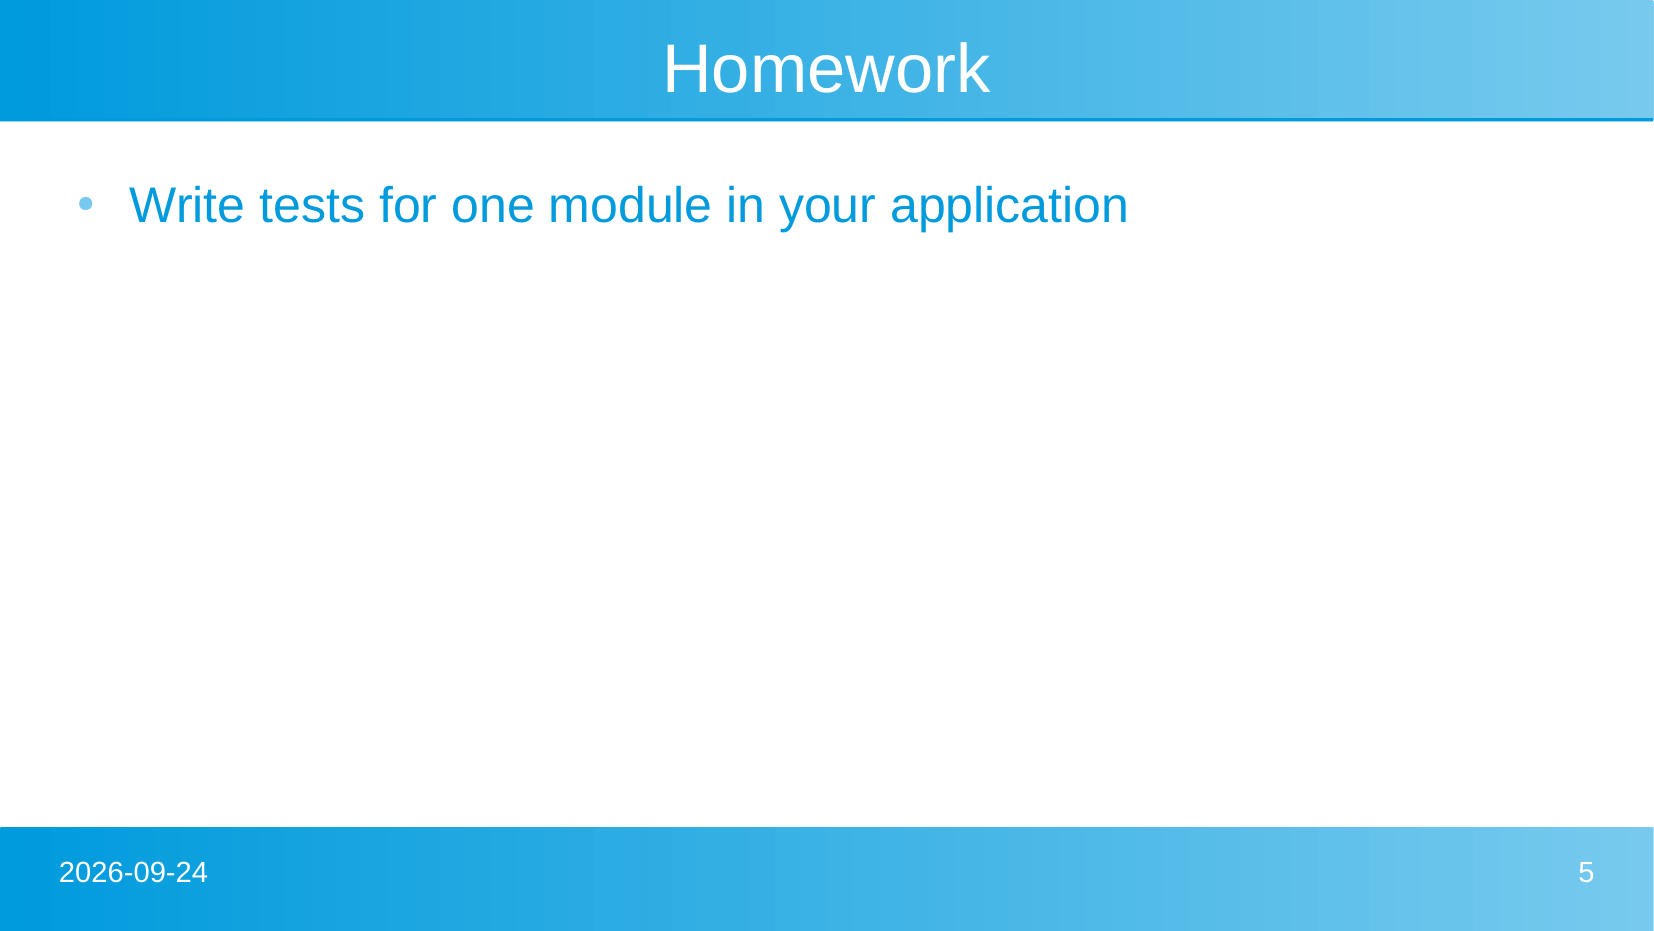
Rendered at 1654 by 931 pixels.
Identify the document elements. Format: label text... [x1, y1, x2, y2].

title Homework [59, 29, 1595, 108]
list Write tests for one module in your application [59, 177, 1595, 768]
